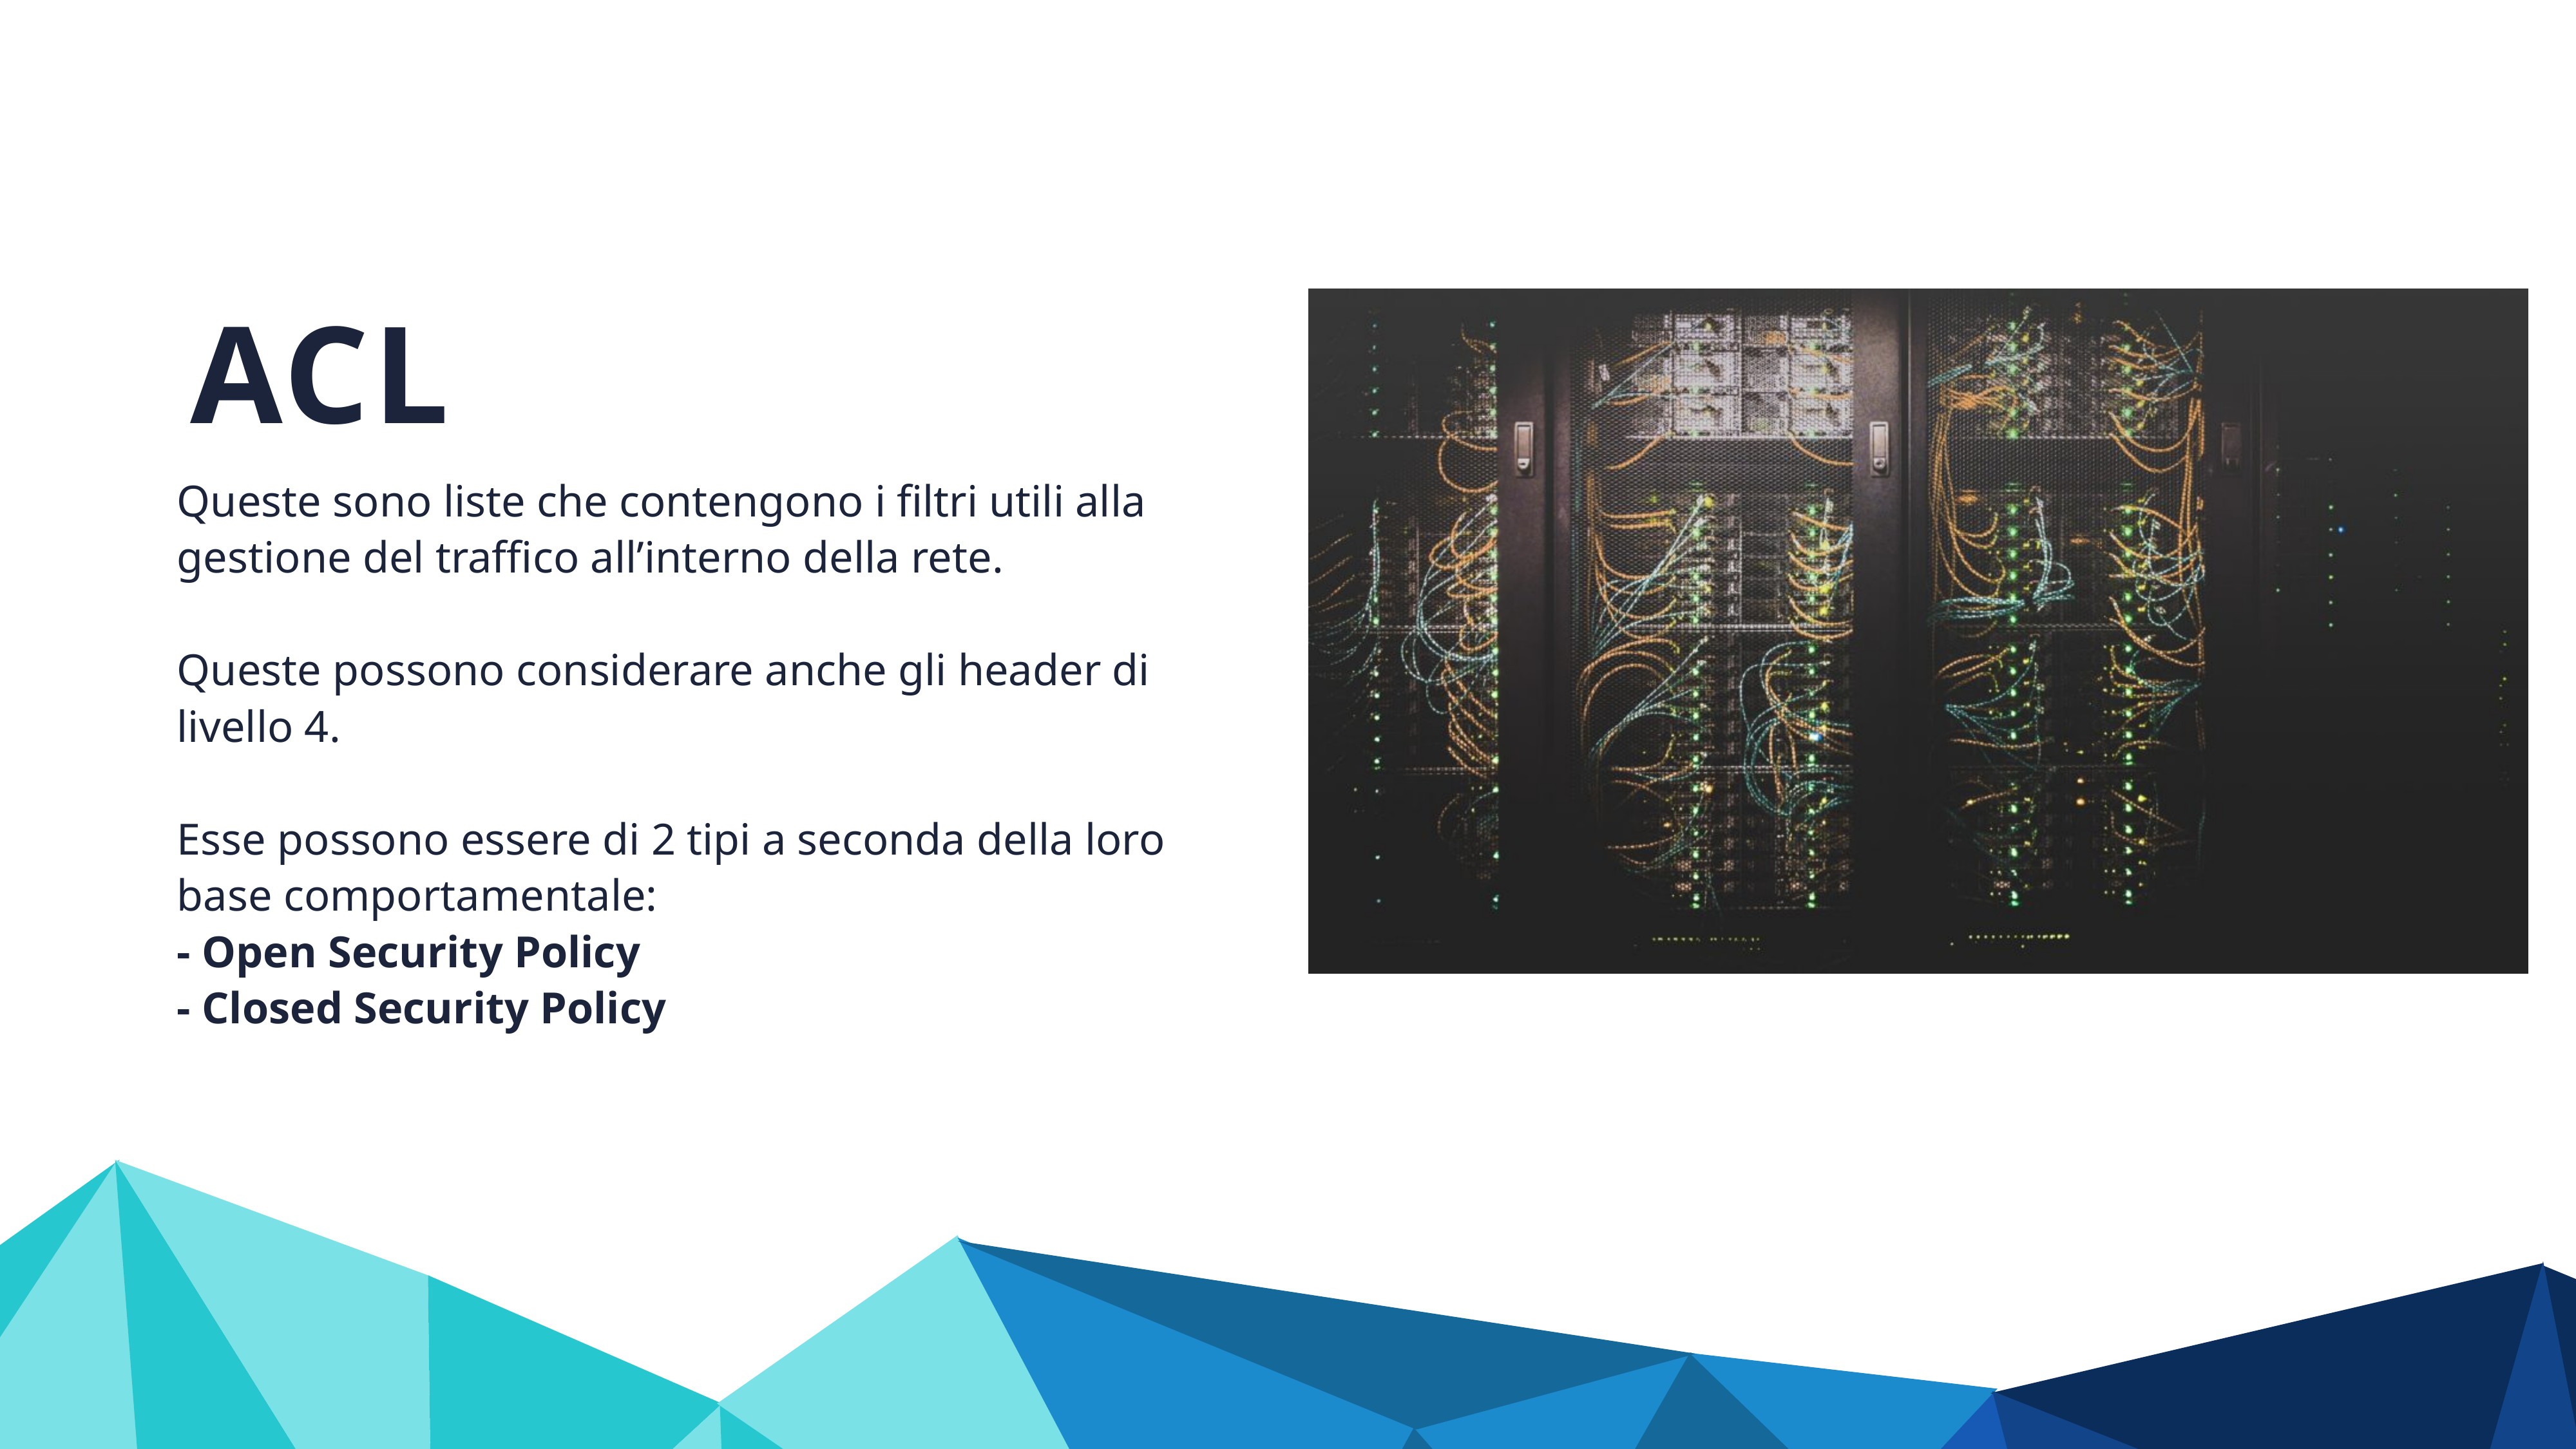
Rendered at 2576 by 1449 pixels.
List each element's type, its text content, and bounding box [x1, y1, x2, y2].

picture [1308, 289, 2528, 974]
text_box ACL [180, 305, 632, 455]
text_box Queste sono liste che contengono i filtri utili alla gestione del traffico all’interno della rete. Queste possono considerare anche gli header di livello 4. Esse possono essere di 2 tipi a seconda della loro base comportamentale: - Open Security Policy - Closed Security Policy [167, 464, 1217, 1037]
